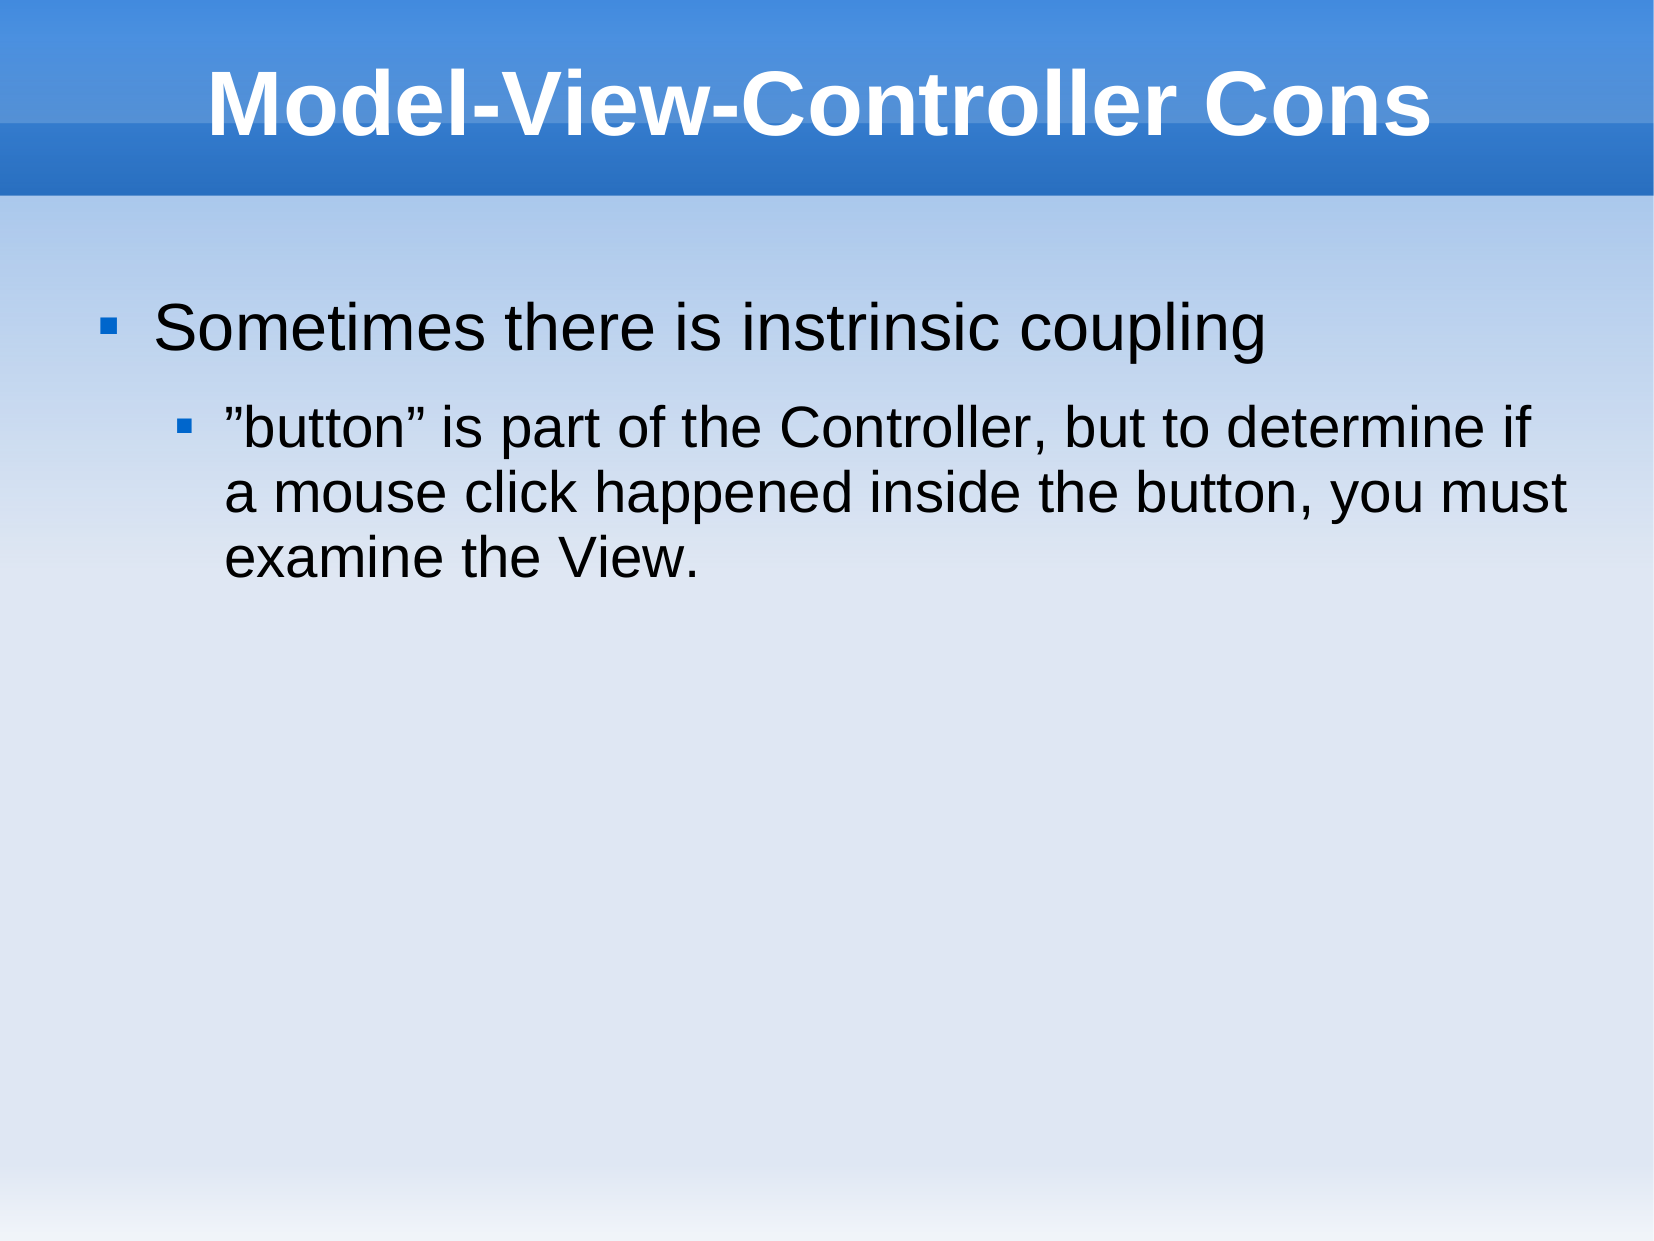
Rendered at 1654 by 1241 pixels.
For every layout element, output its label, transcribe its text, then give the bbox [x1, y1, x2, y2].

list Sometimes there is instrinsic coupling ”button” is part of the Controller, but to determine if a mouse click happened inside the button, you must examine the View. [82, 290, 1571, 1094]
title Model-View-Controller Cons [76, 7, 1565, 200]
picture [0, 0, 1654, 1241]
